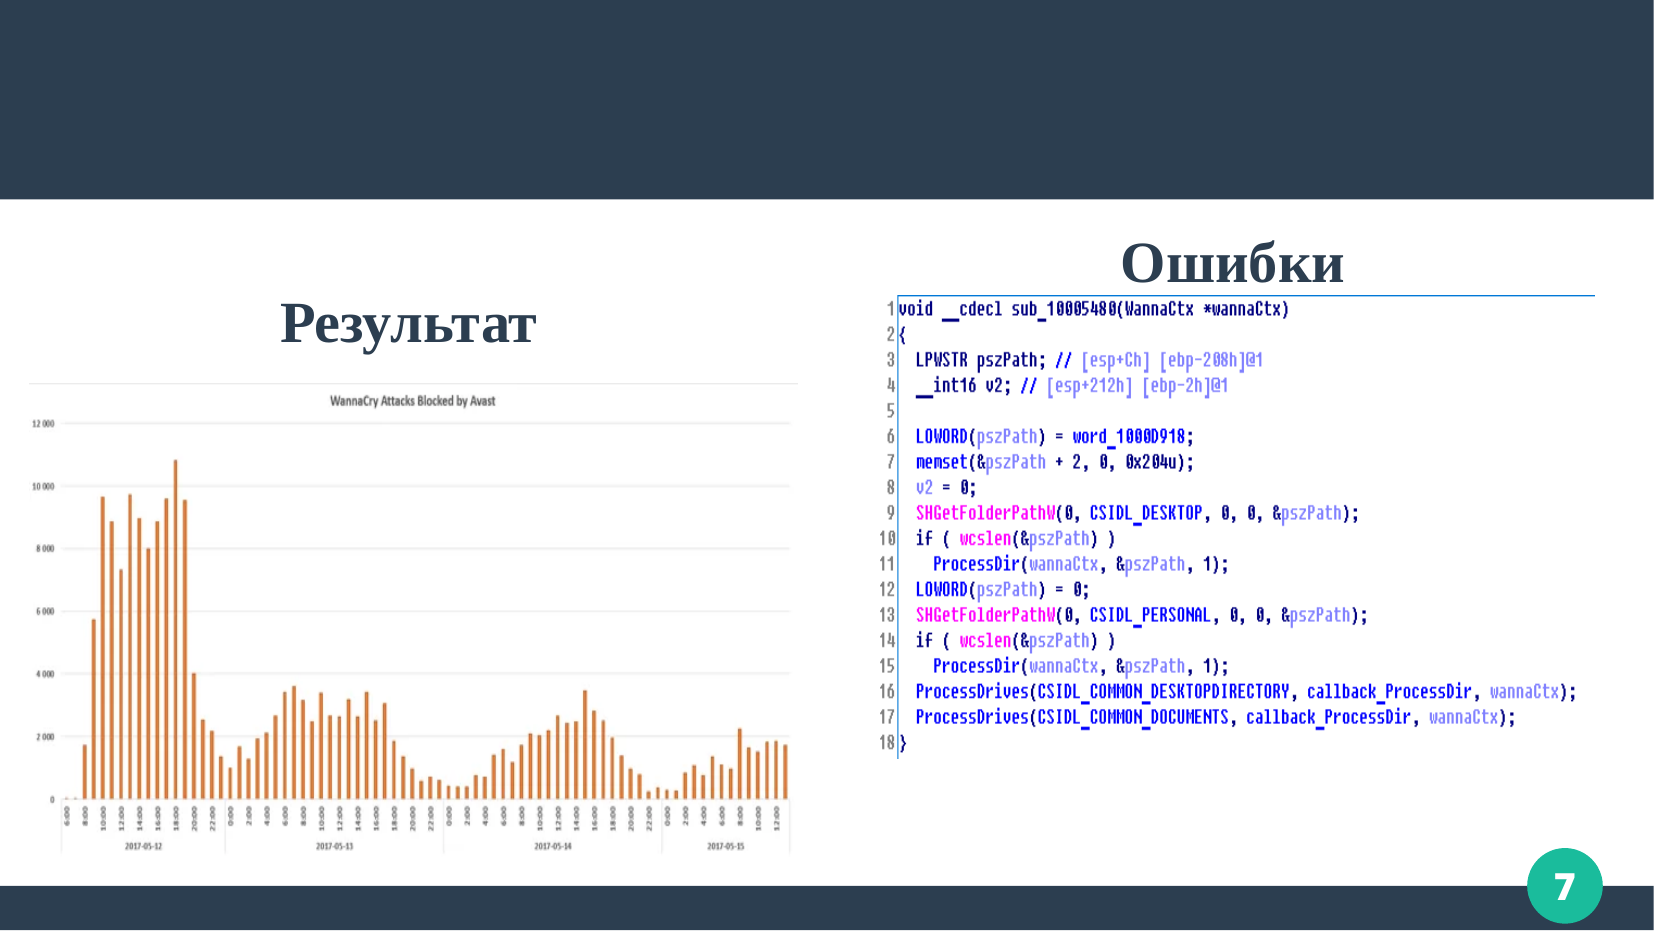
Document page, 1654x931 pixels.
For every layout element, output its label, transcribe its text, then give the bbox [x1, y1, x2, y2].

picture [880, 295, 1595, 759]
text_box Ошибки [1106, 222, 1360, 295]
list Результат [35, 290, 597, 373]
picture [29, 383, 798, 857]
